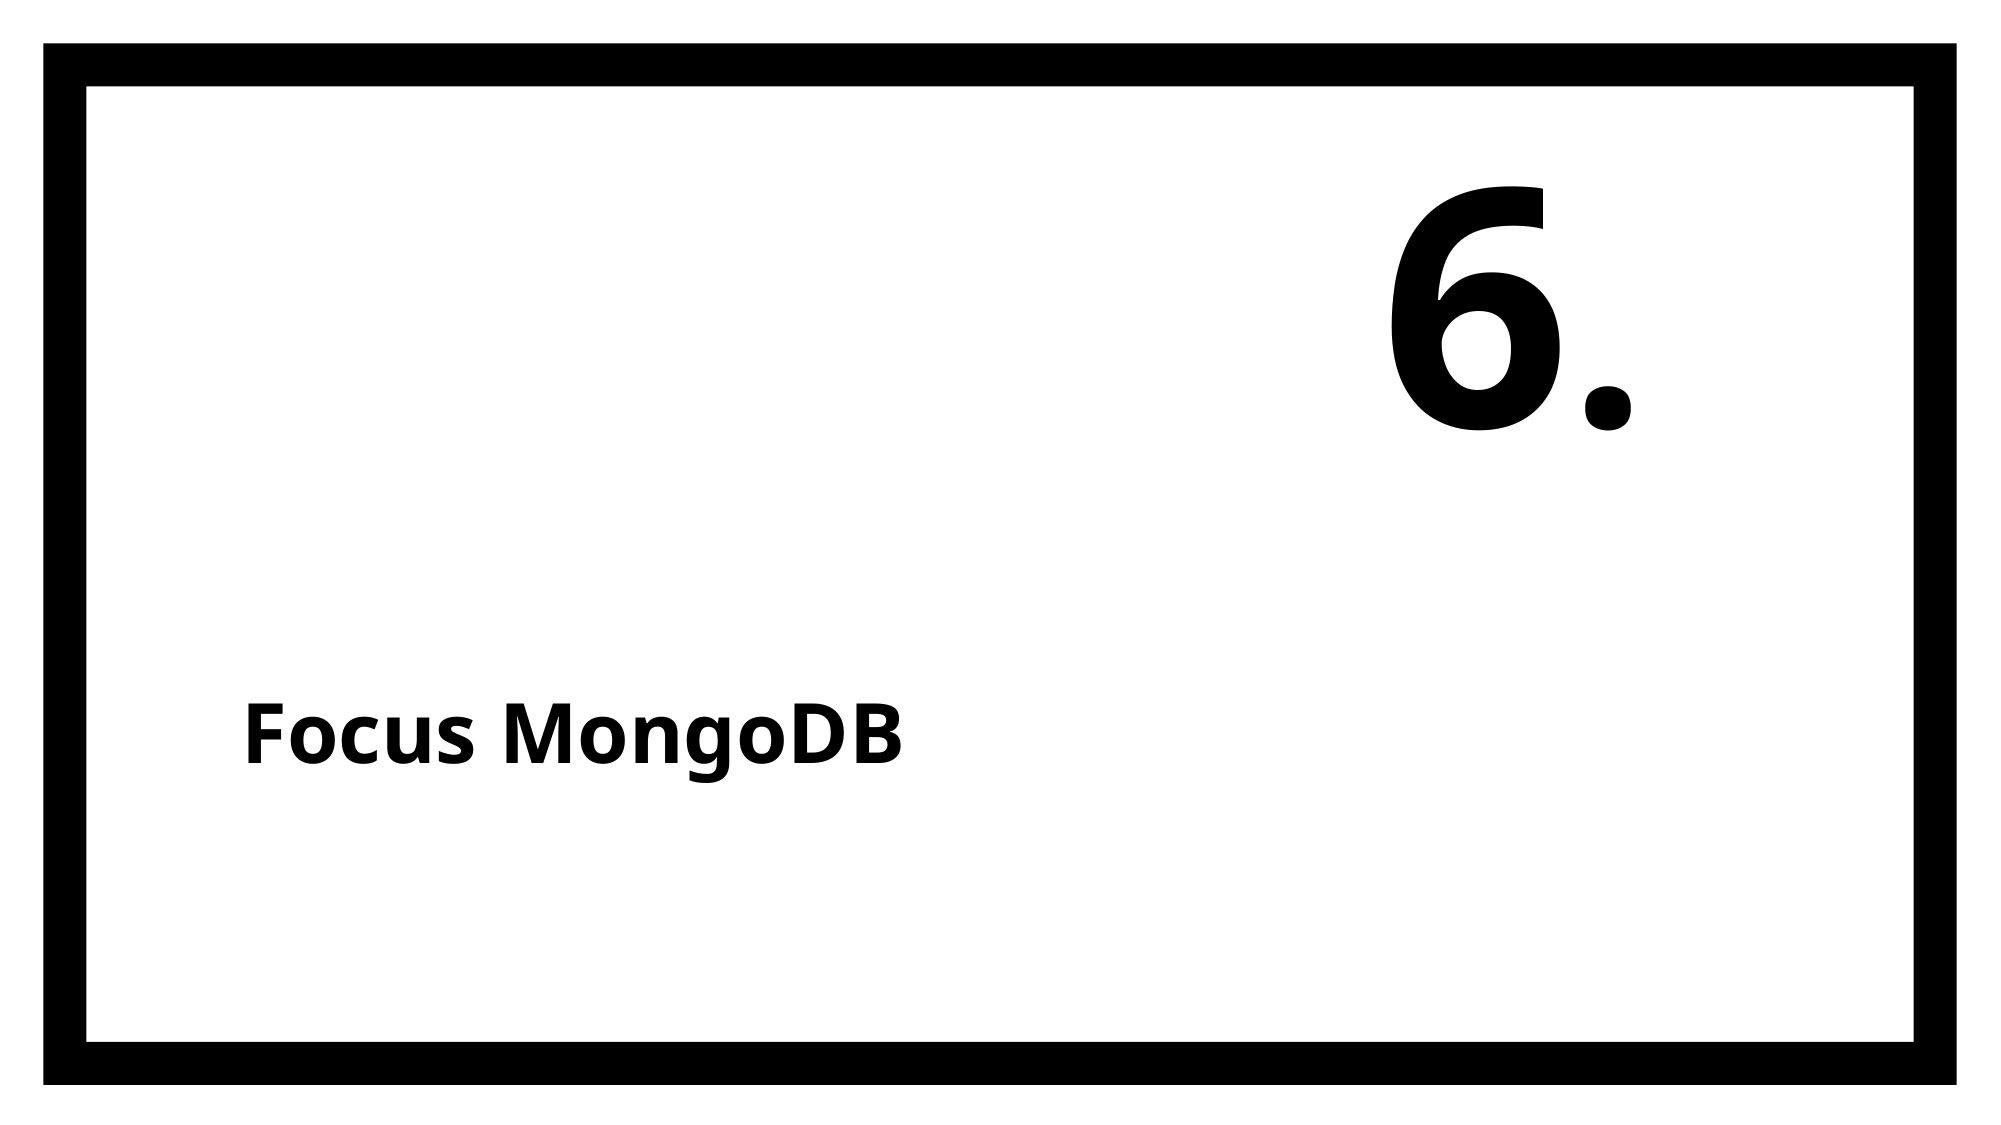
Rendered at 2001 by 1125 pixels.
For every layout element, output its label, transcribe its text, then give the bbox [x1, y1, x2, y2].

title Focus MongoDB [221, 546, 1305, 801]
text_box 6. [1360, 73, 1849, 497]
